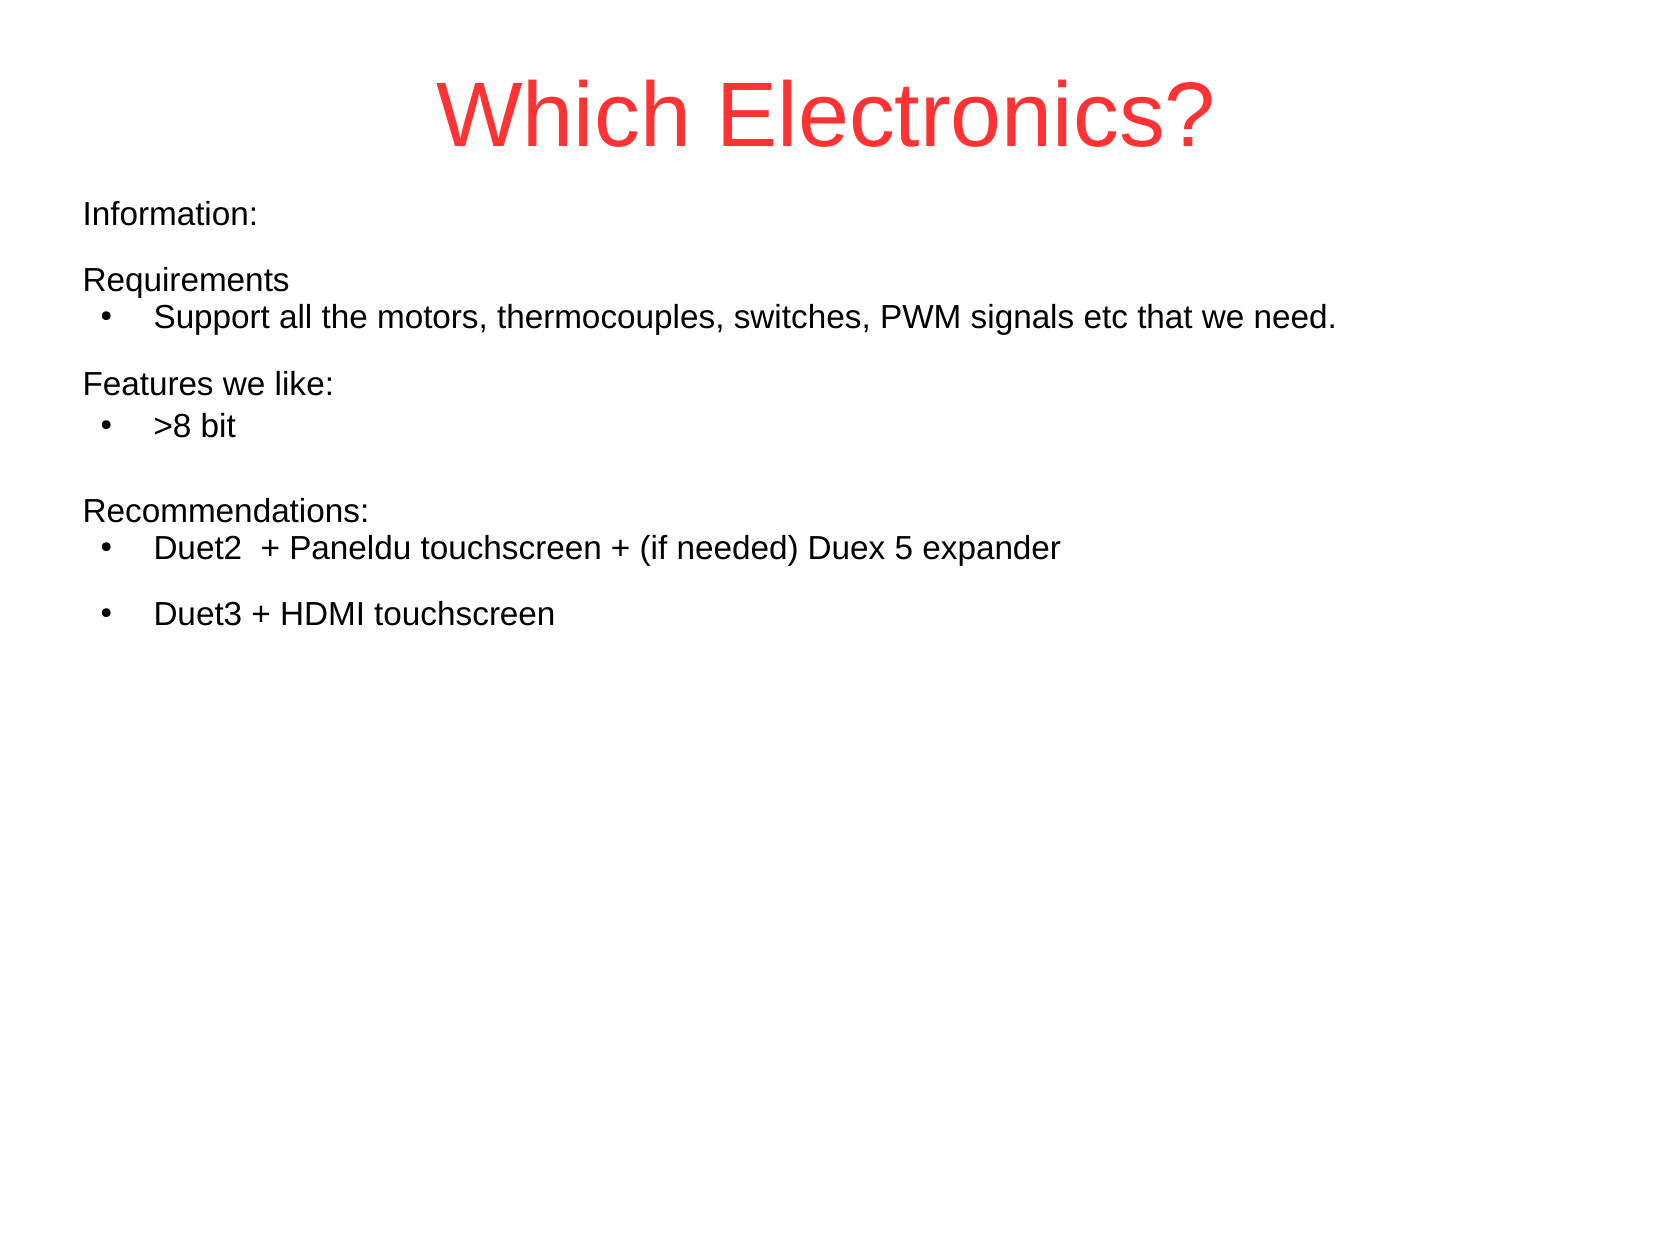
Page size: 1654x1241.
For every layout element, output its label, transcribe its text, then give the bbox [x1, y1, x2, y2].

list Information: Requirements Support all the motors, thermocouples, switches, PWM signals etc that we need. Features we like: >8 bit Recommendations: Duet2 + Paneldu touchscreen + (if needed) Duex 5 expander Duet3 + HDMI touchscreen [82, 195, 1571, 1014]
title Which Electronics? [82, 49, 1571, 181]
